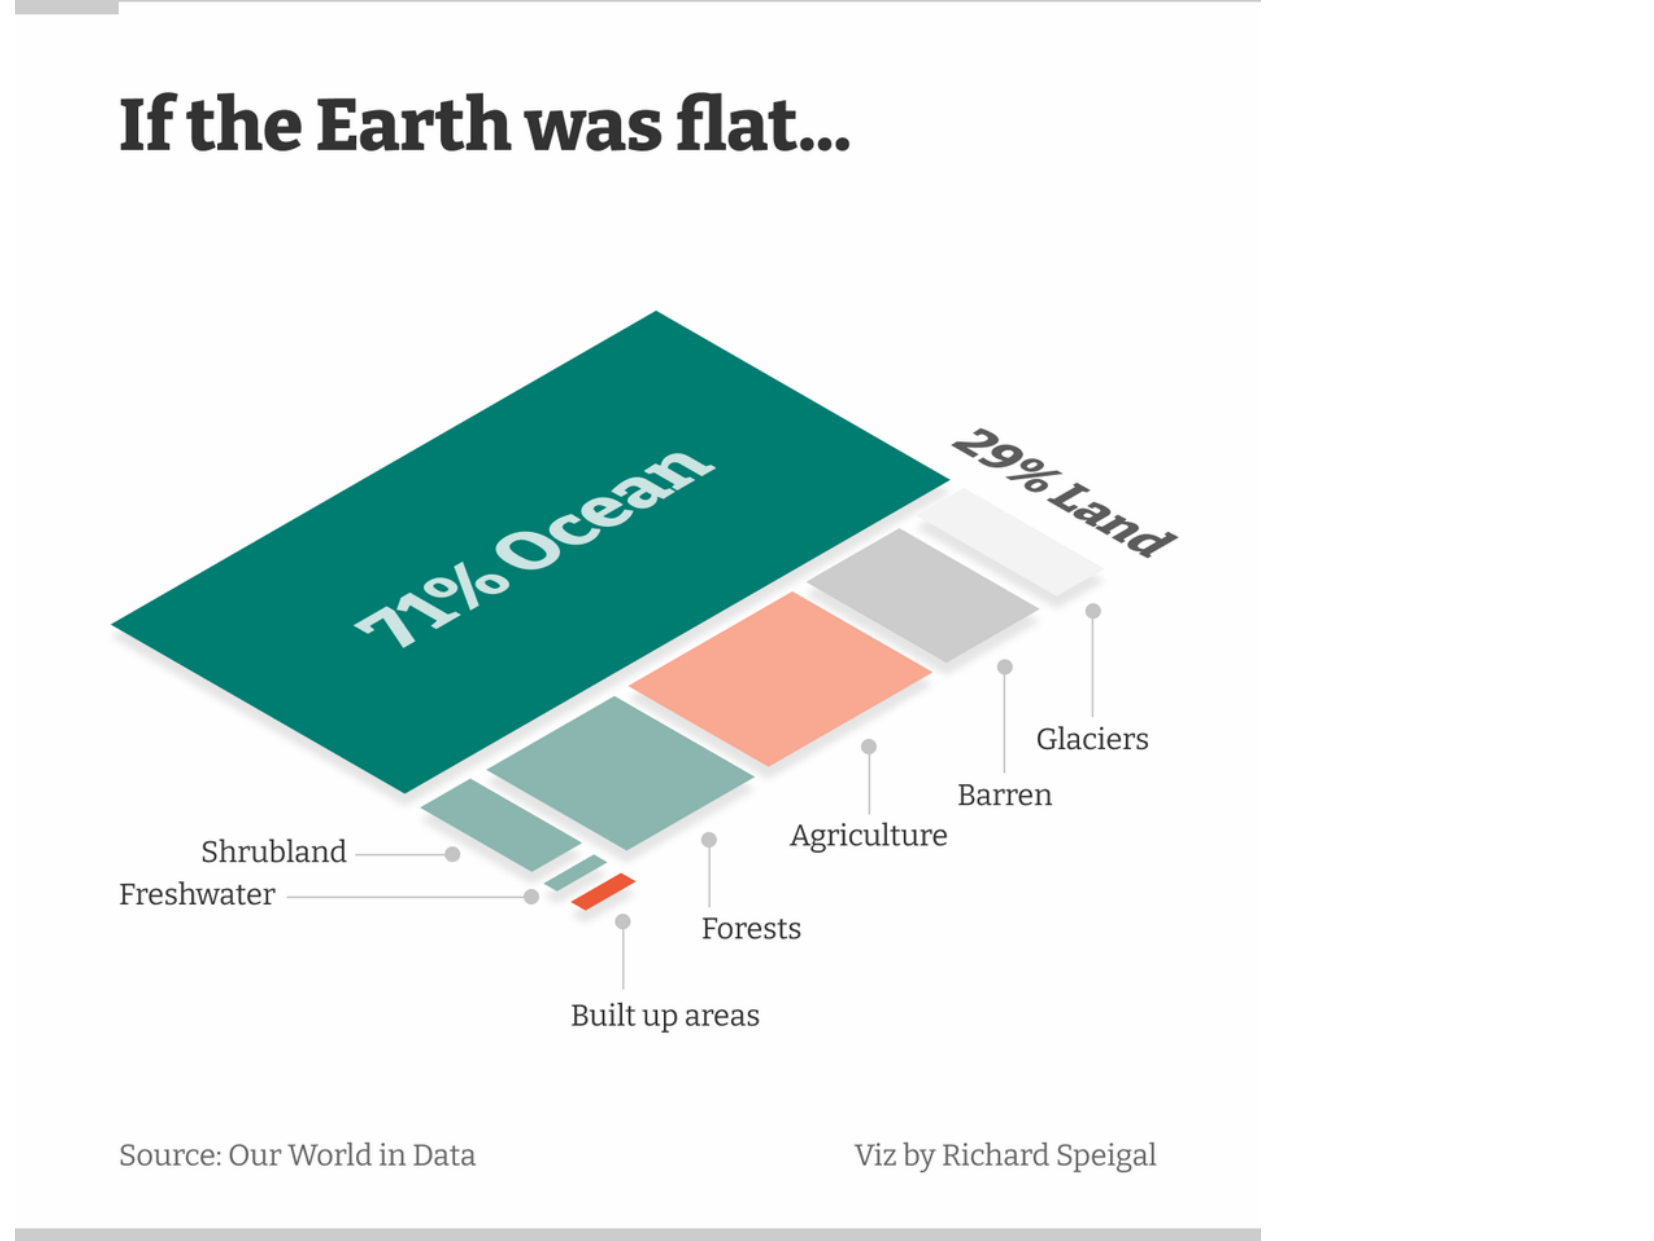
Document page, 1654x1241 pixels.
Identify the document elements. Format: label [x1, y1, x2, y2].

picture [15, 0, 1261, 1241]
